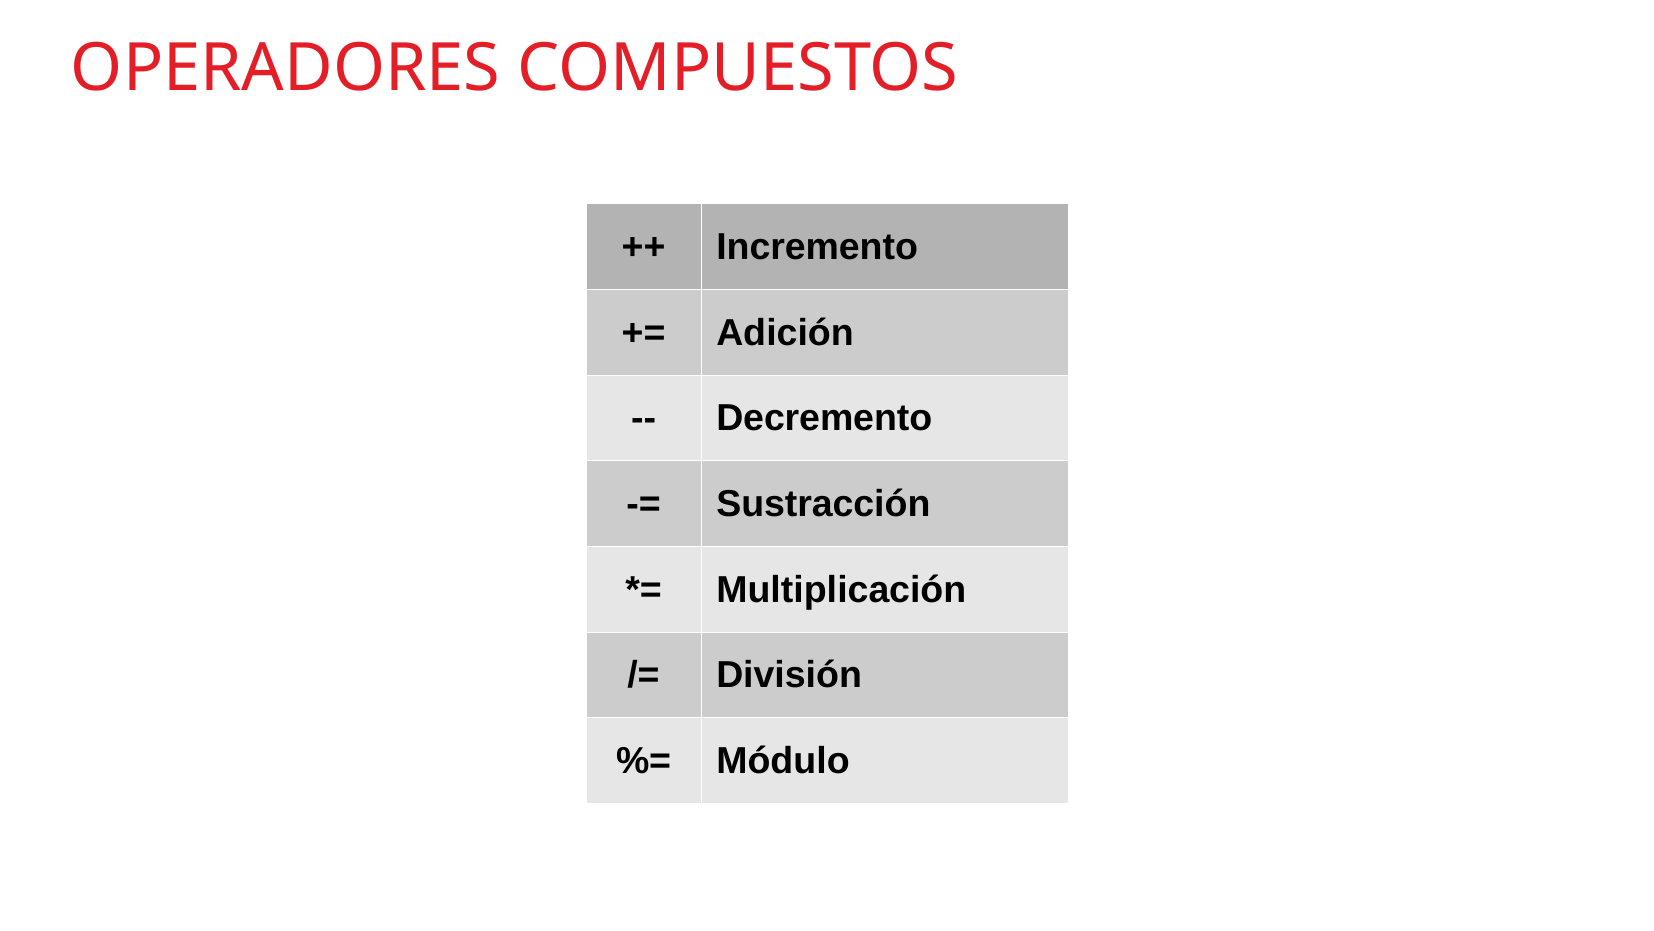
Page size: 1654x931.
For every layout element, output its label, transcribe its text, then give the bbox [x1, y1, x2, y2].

table_cell Módulo [702, 718, 1068, 803]
table_cell -= [587, 461, 701, 546]
table_cell Multiplicación [702, 547, 1068, 632]
title OPERADORES COMPUESTOS [70, 11, 1347, 118]
table_cell Sustracción [702, 461, 1068, 546]
table_cell /= [587, 633, 701, 717]
table_header ++ [587, 204, 701, 289]
table_cell %= [587, 718, 701, 803]
table_header Incremento [702, 204, 1068, 289]
table_cell += [587, 290, 701, 375]
table_cell Adición [702, 290, 1068, 375]
table_cell -- [587, 376, 701, 460]
table_cell *= [587, 547, 701, 632]
table_cell División [702, 633, 1068, 717]
table_cell Decremento [702, 376, 1068, 460]
